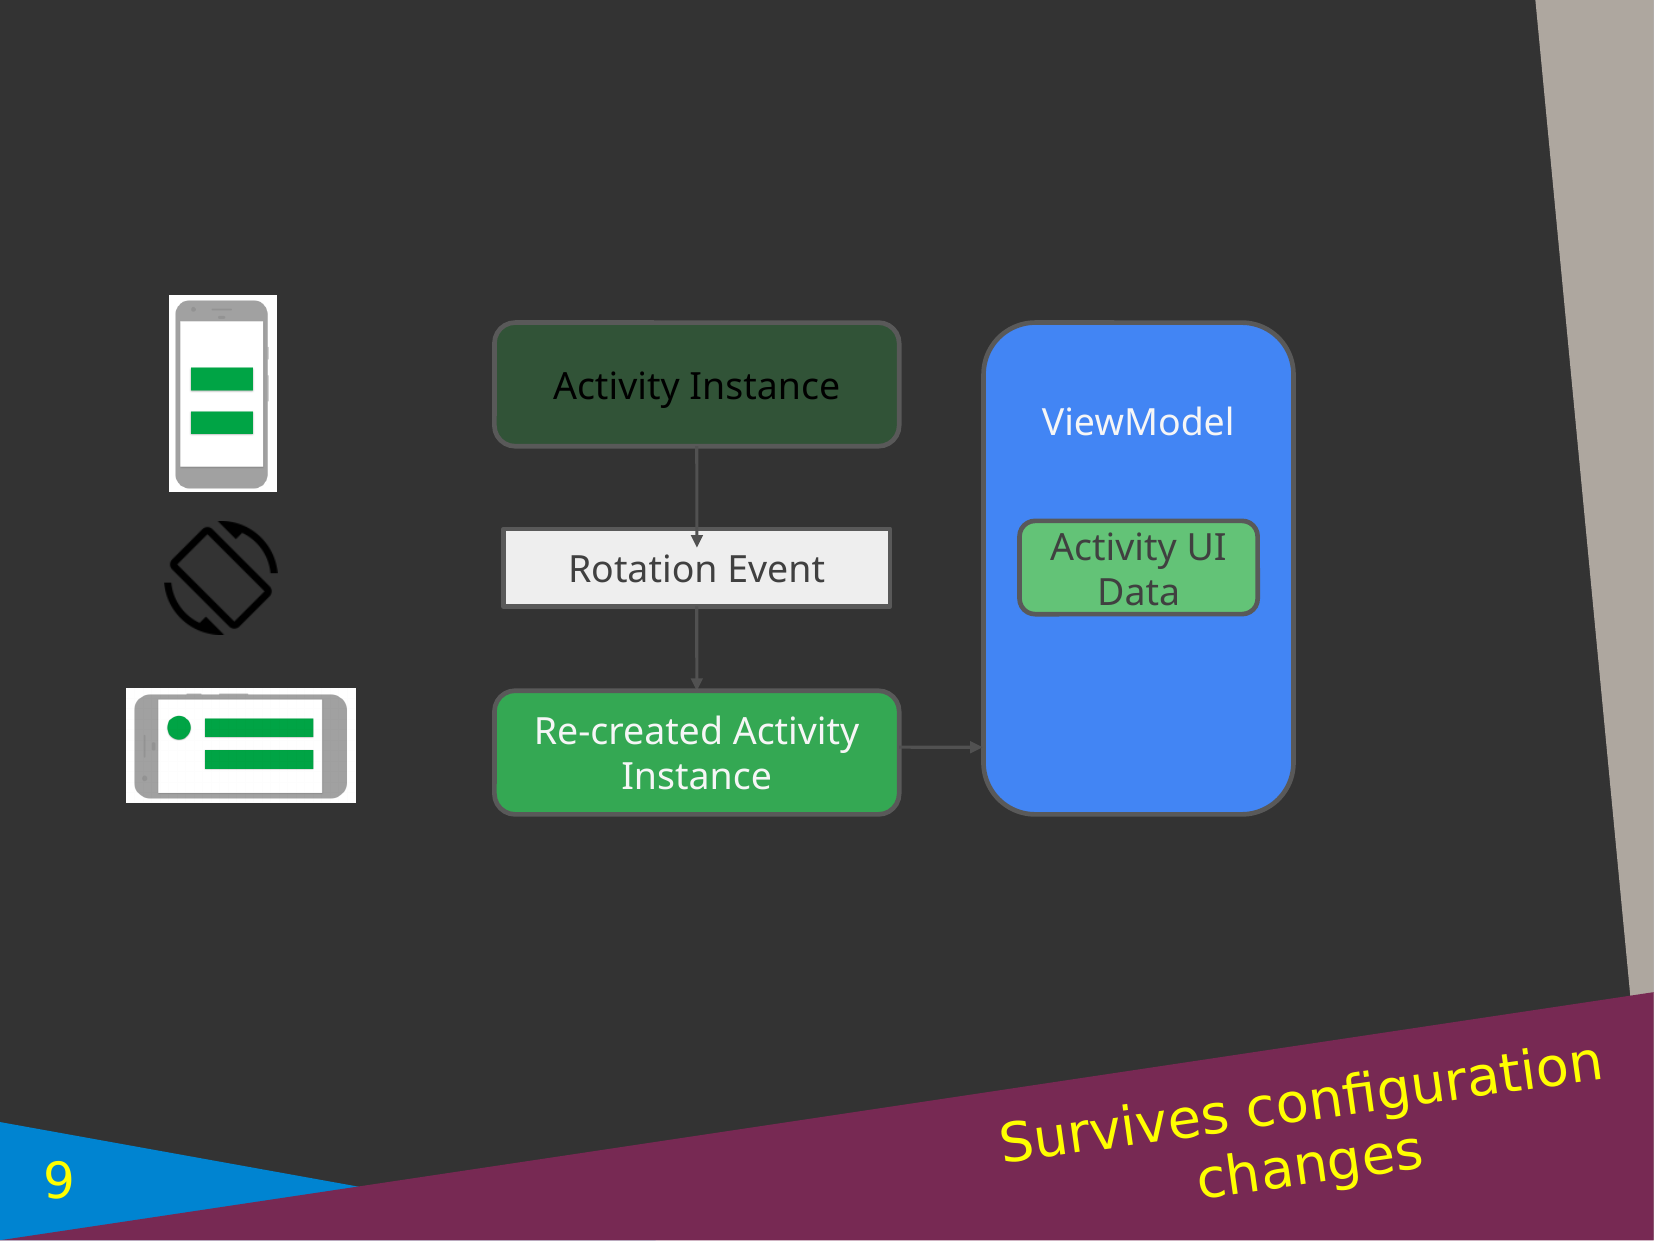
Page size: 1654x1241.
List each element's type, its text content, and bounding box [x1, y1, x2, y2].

picture [126, 688, 356, 803]
text_box ViewModel [983, 322, 1294, 815]
title Survives configuration changes [956, 995, 1654, 1241]
text_box Rotation Event [503, 528, 890, 607]
text_box Activity UI Data [1019, 520, 1258, 615]
picture [164, 521, 278, 635]
picture [169, 295, 277, 492]
text_box Activity Instance [494, 322, 900, 447]
text_box Re-created Activity Instance [494, 690, 900, 815]
